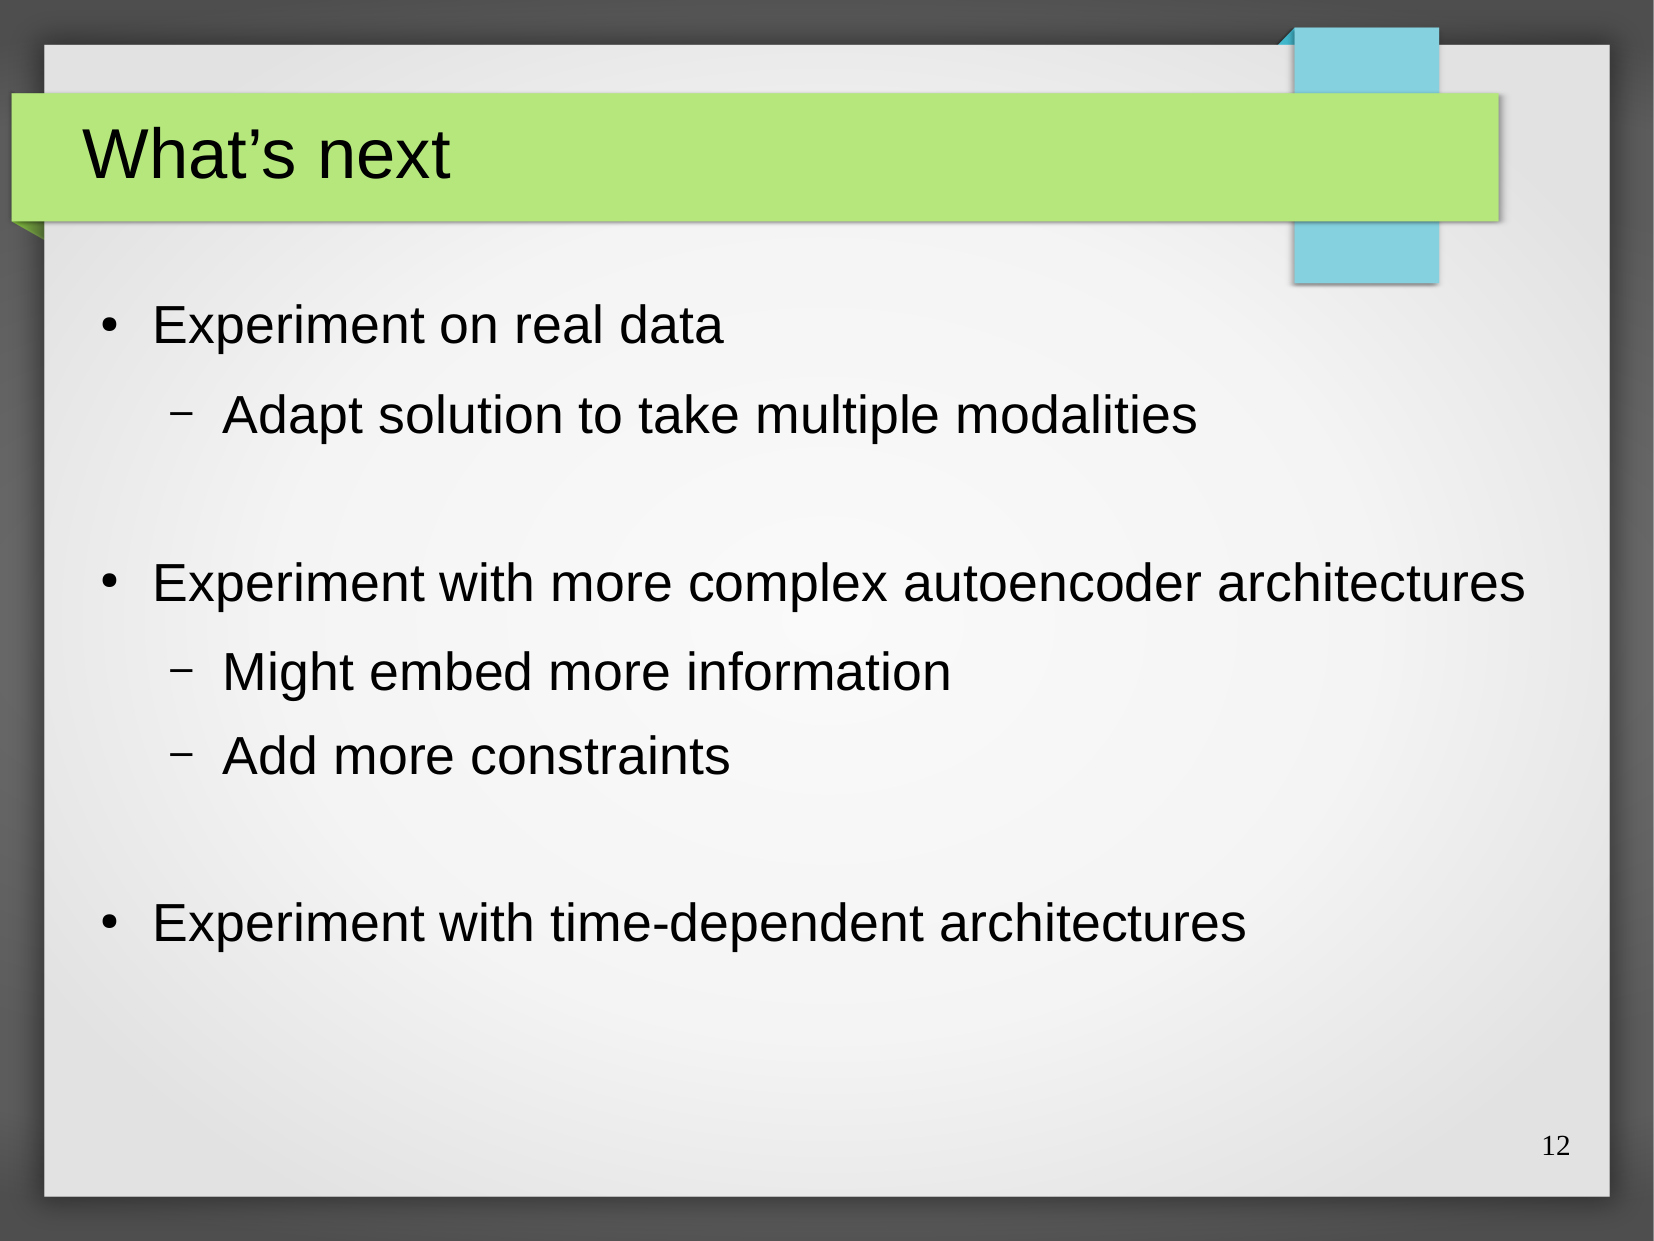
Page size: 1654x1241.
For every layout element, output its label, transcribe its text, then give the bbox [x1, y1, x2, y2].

list Experiment on real data Adapt solution to take multiple modalities Experiment with more complex autoencoder architectures Might embed more information Add more constraints Experiment with time-dependent architectures [82, 295, 1571, 1015]
picture [0, 0, 1654, 1241]
title What’s next [82, 94, 1264, 213]
